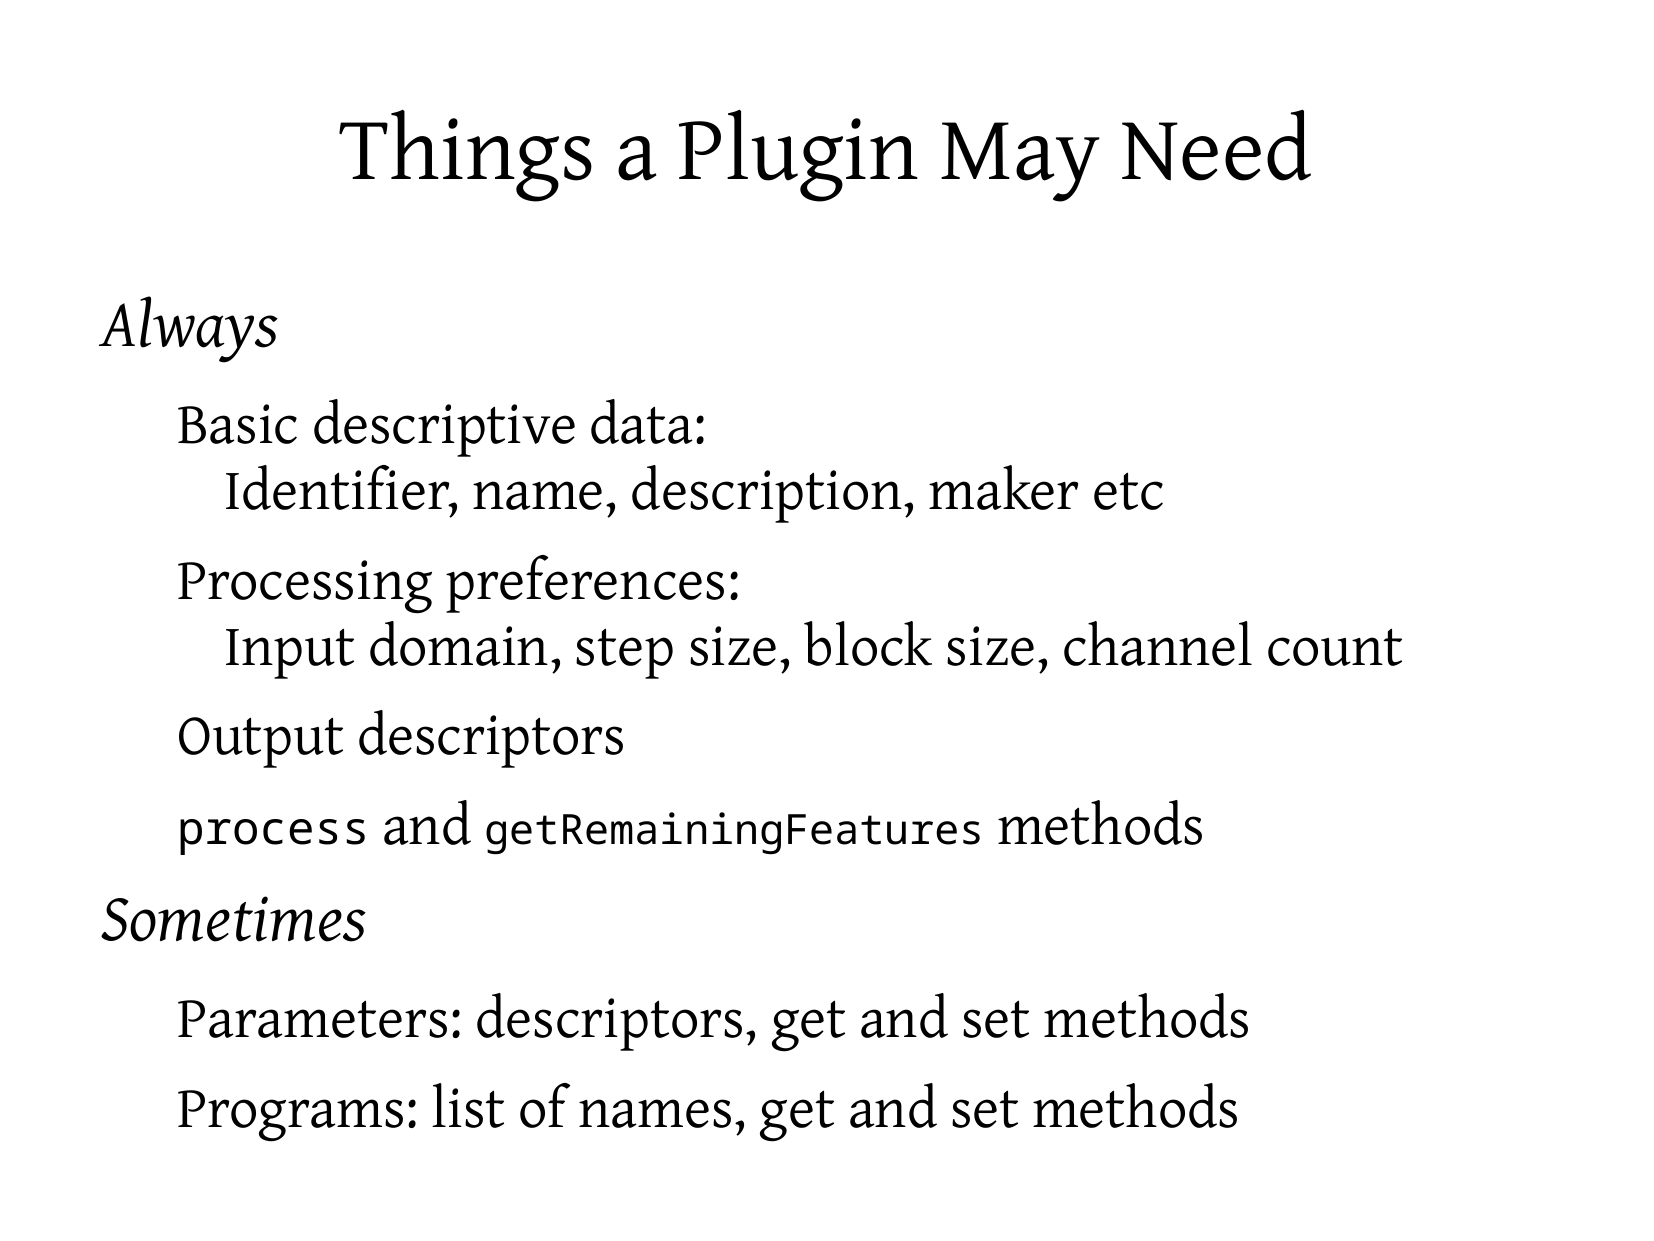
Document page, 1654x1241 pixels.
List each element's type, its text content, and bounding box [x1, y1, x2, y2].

title Things a Plugin May Need [82, 56, 1571, 250]
list Always Basic descriptive data: Identifier, name, description, maker etc Processing preferences: Input domain, step size, block size, channel count Output descriptors process and getRemainingFeatures methods Sometimes Parameters: descriptors, get and set methods Programs: list of names, get and set methods [82, 290, 1571, 1144]
